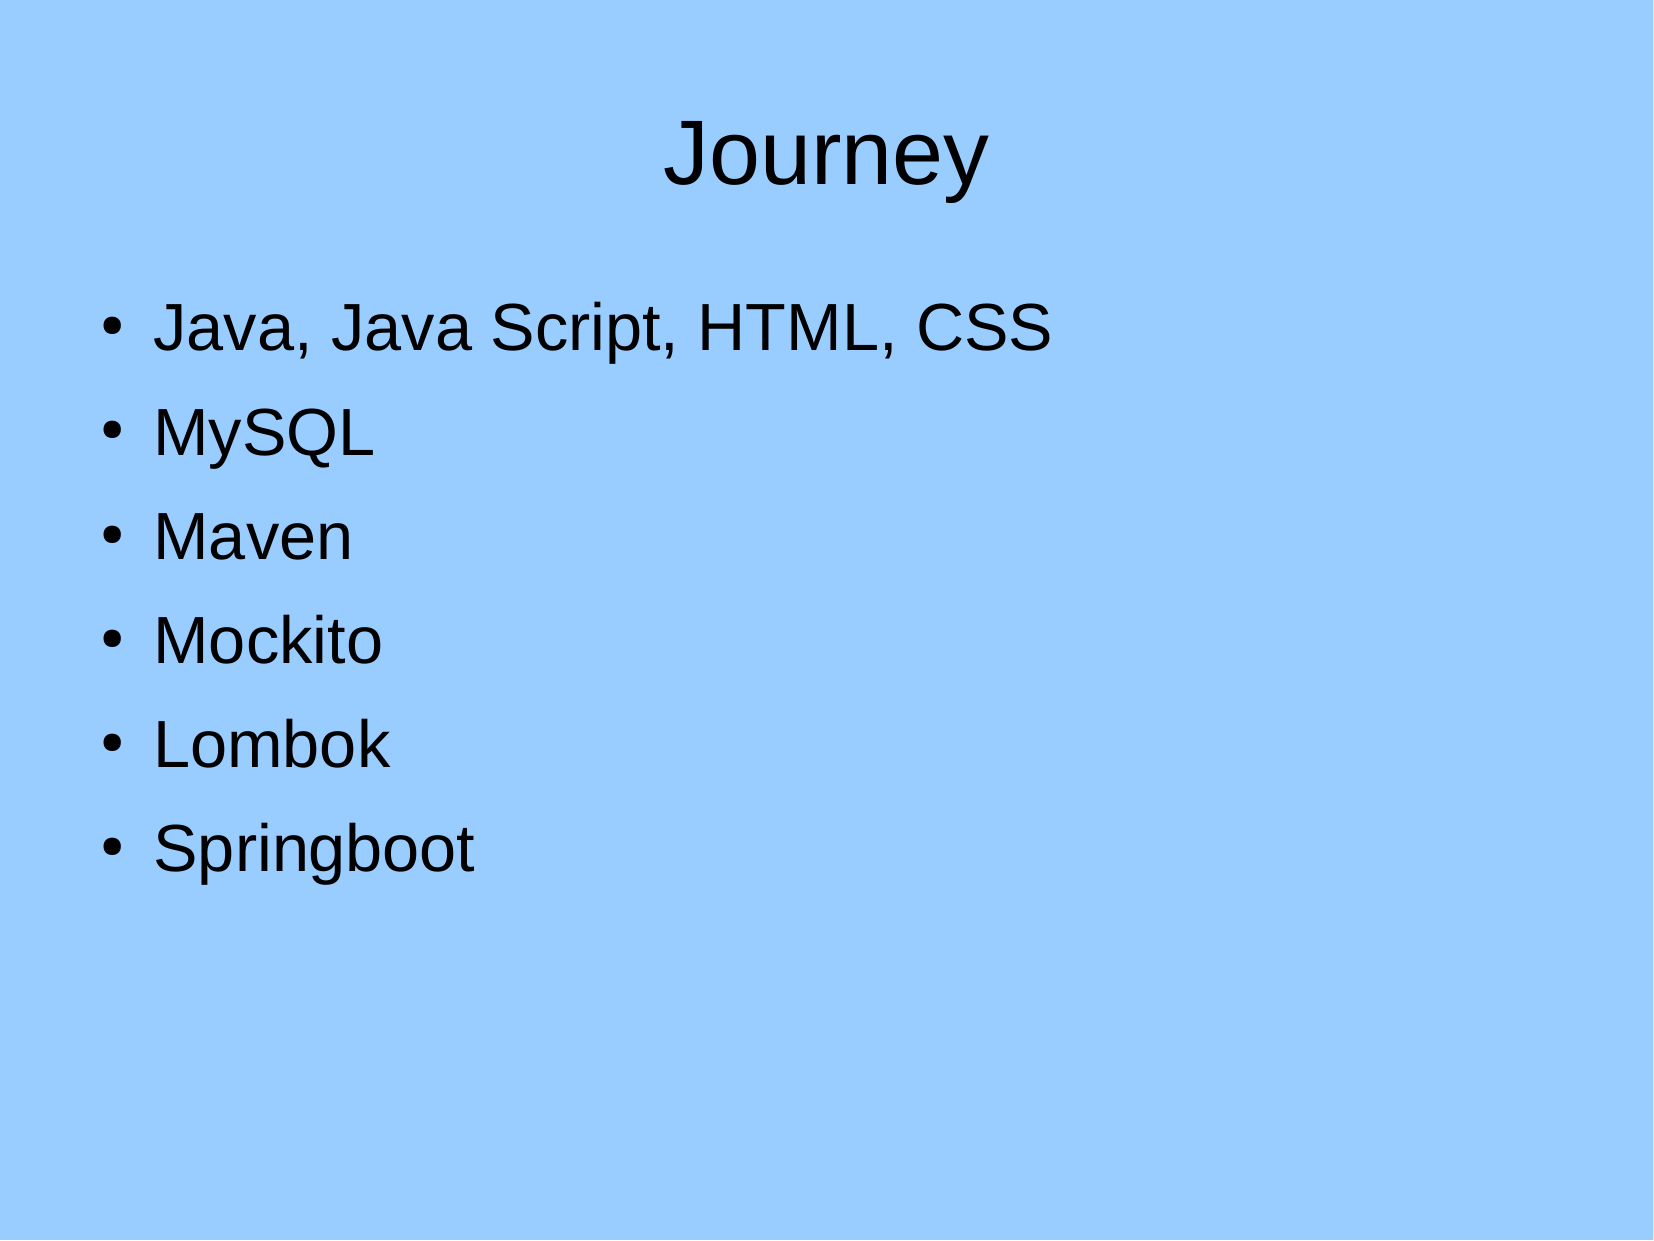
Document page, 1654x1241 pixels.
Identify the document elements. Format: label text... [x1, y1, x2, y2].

list Java, Java Script, HTML, CSS MySQL Maven Mockito Lombok Springboot [82, 290, 1571, 1109]
title Journey [82, 49, 1571, 257]
